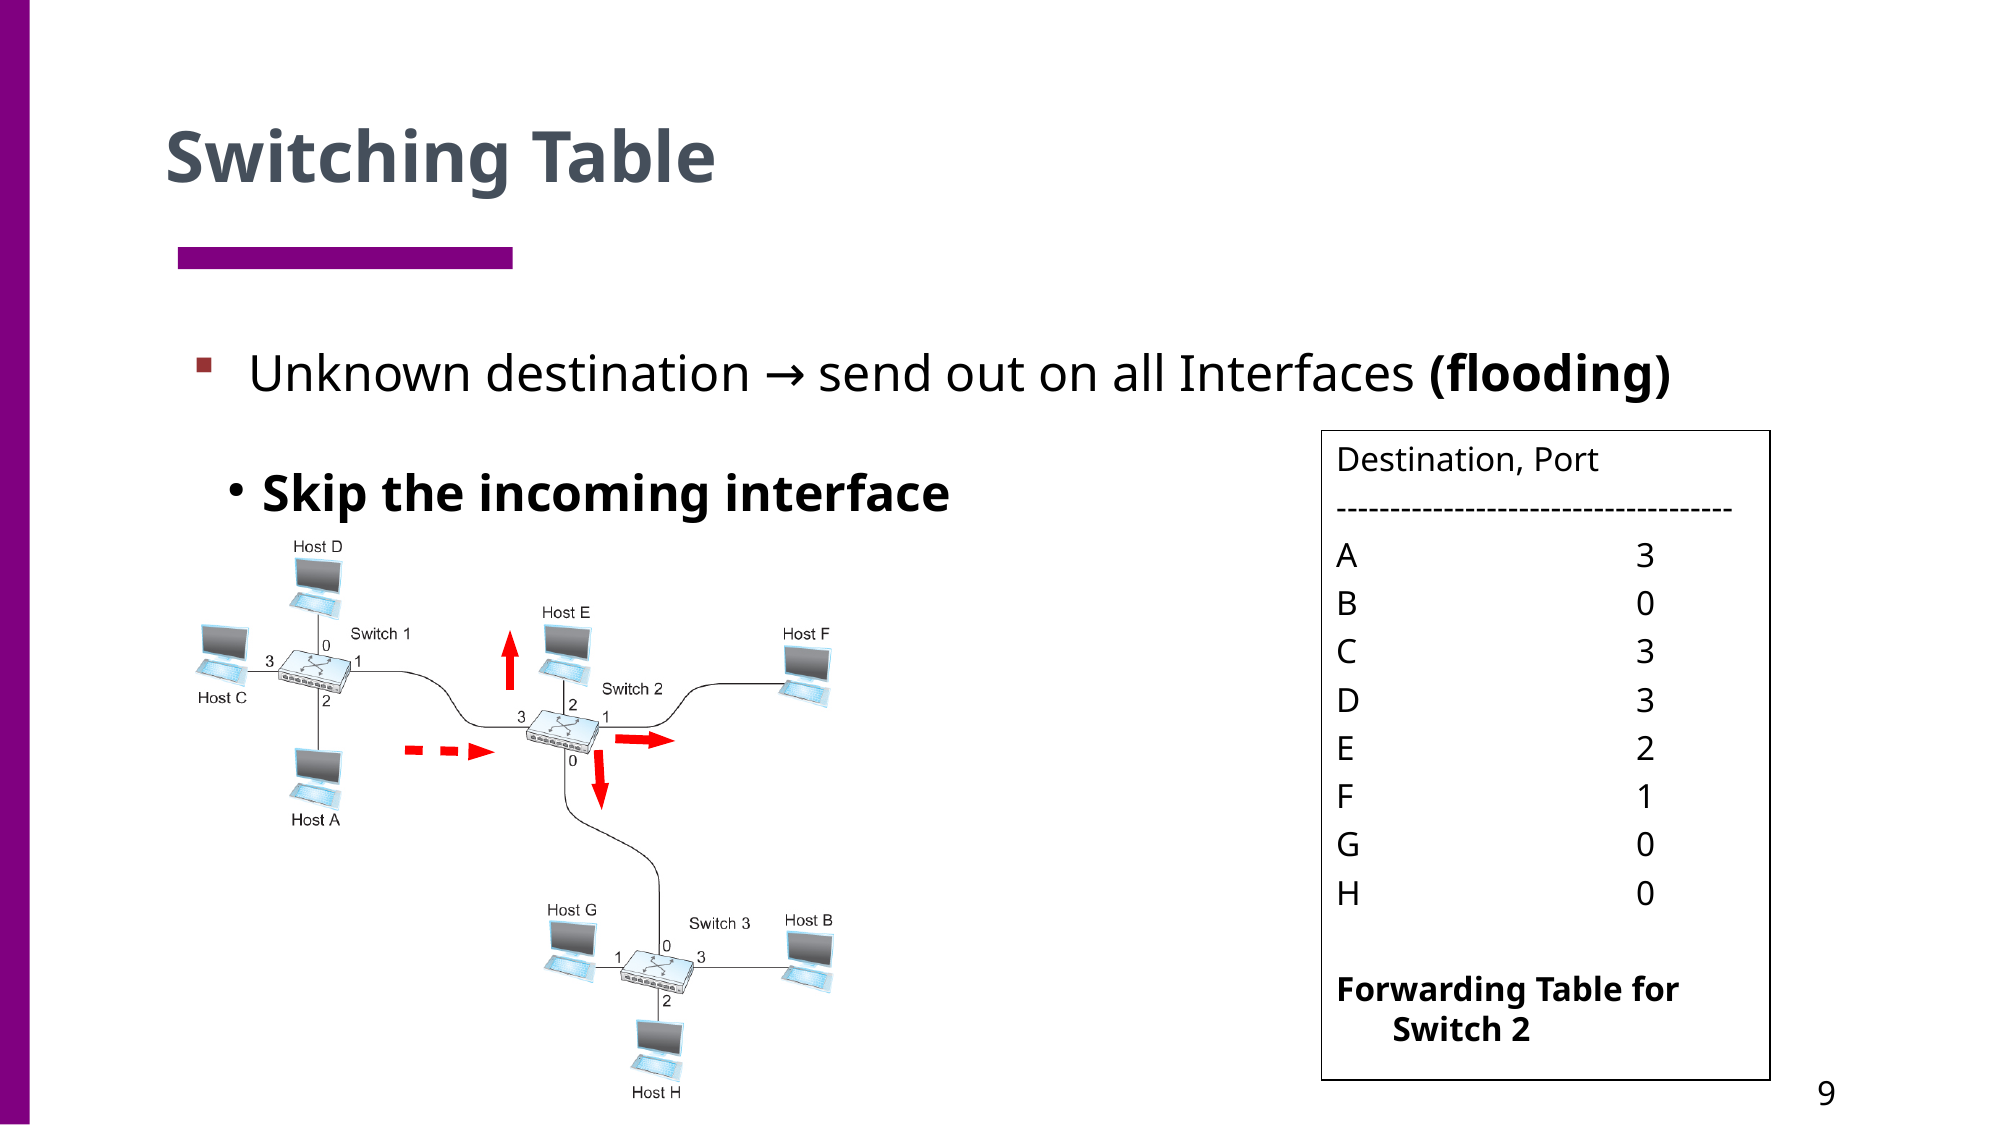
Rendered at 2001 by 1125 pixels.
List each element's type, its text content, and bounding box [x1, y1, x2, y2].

text_box Switching Table [151, 0, 1849, 212]
text_box Unknown destination → send out on all Interfaces (flooding) Skip the incoming interface [177, 326, 1875, 1050]
picture [195, 538, 834, 1101]
list Destination, Port ------------------------------------- A 3 B 0 C 3 D 3 E 2 F 1 G 0 H 0 Forwarding Table for Switch 2 [1321, 430, 1771, 1081]
